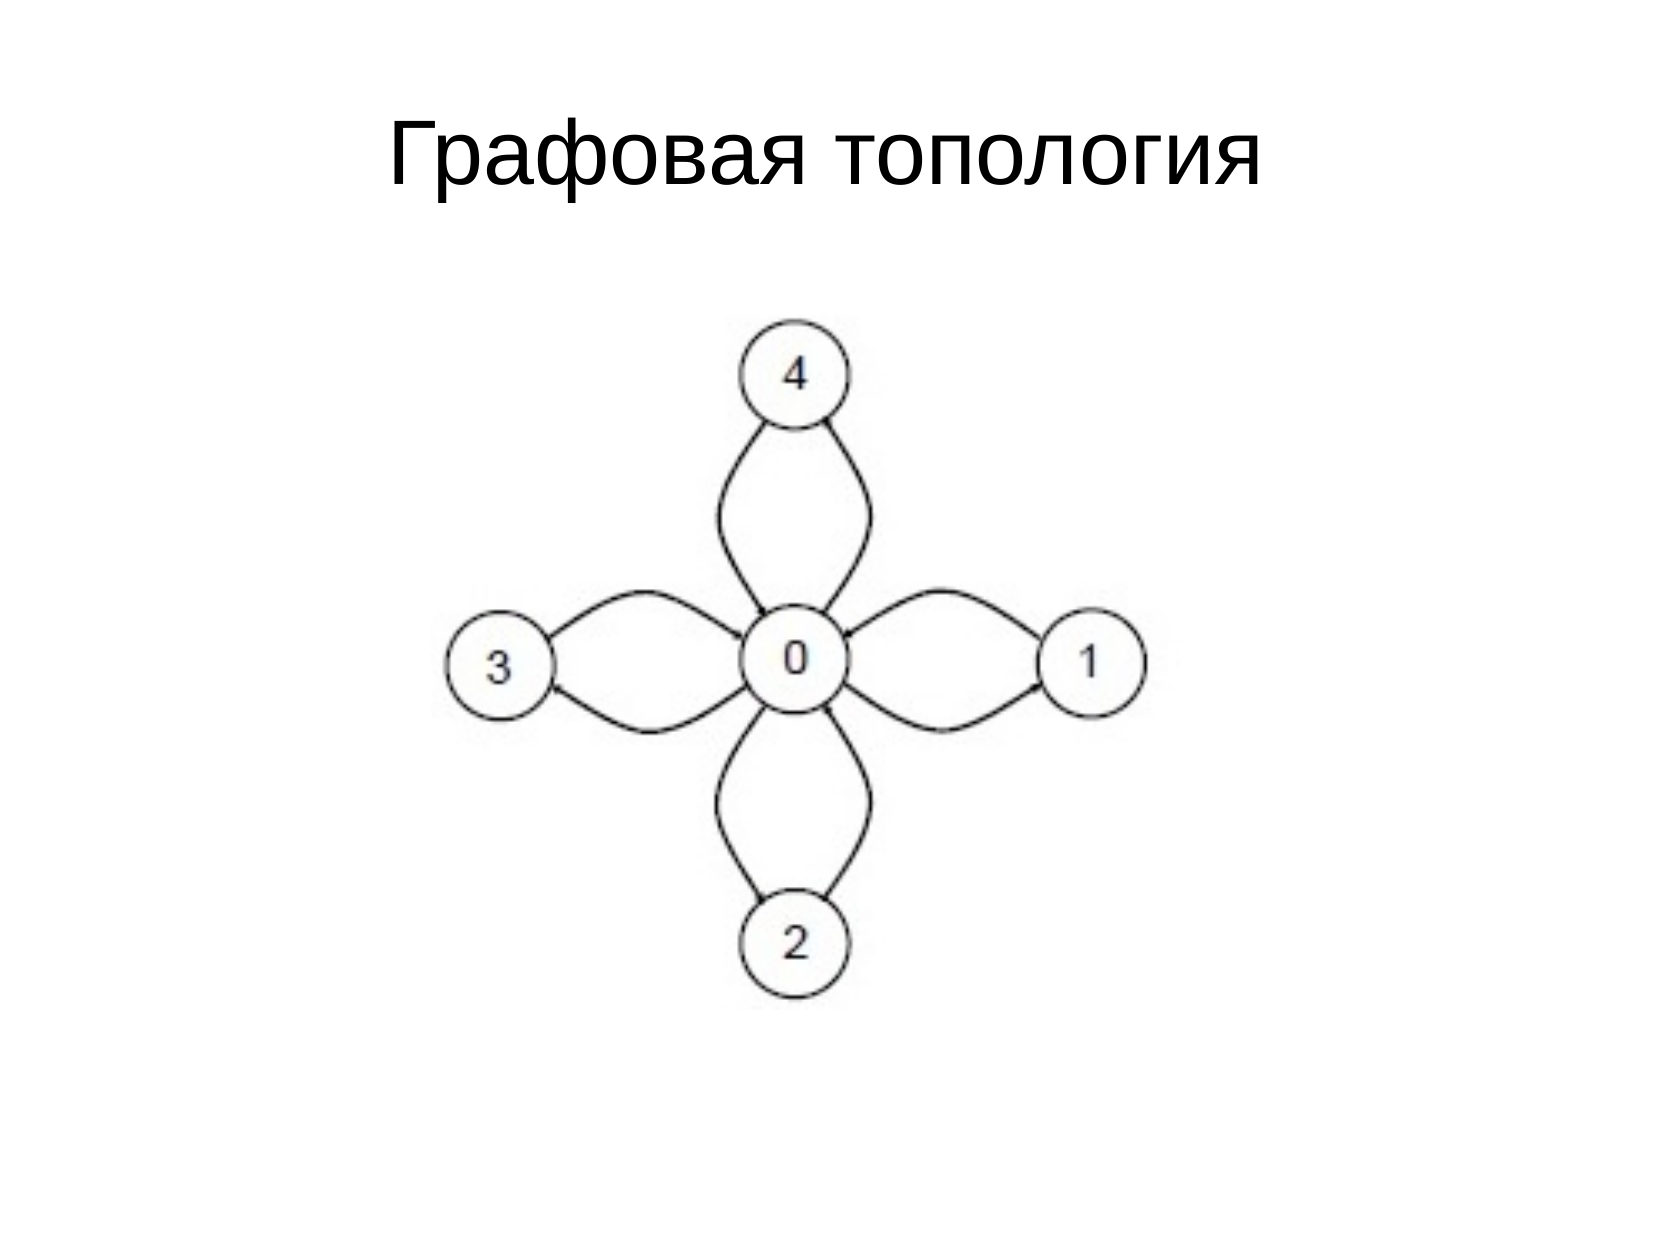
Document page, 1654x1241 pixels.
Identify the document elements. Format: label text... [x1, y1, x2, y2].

title Графовая топология [82, 49, 1571, 257]
picture [431, 290, 1222, 1010]
